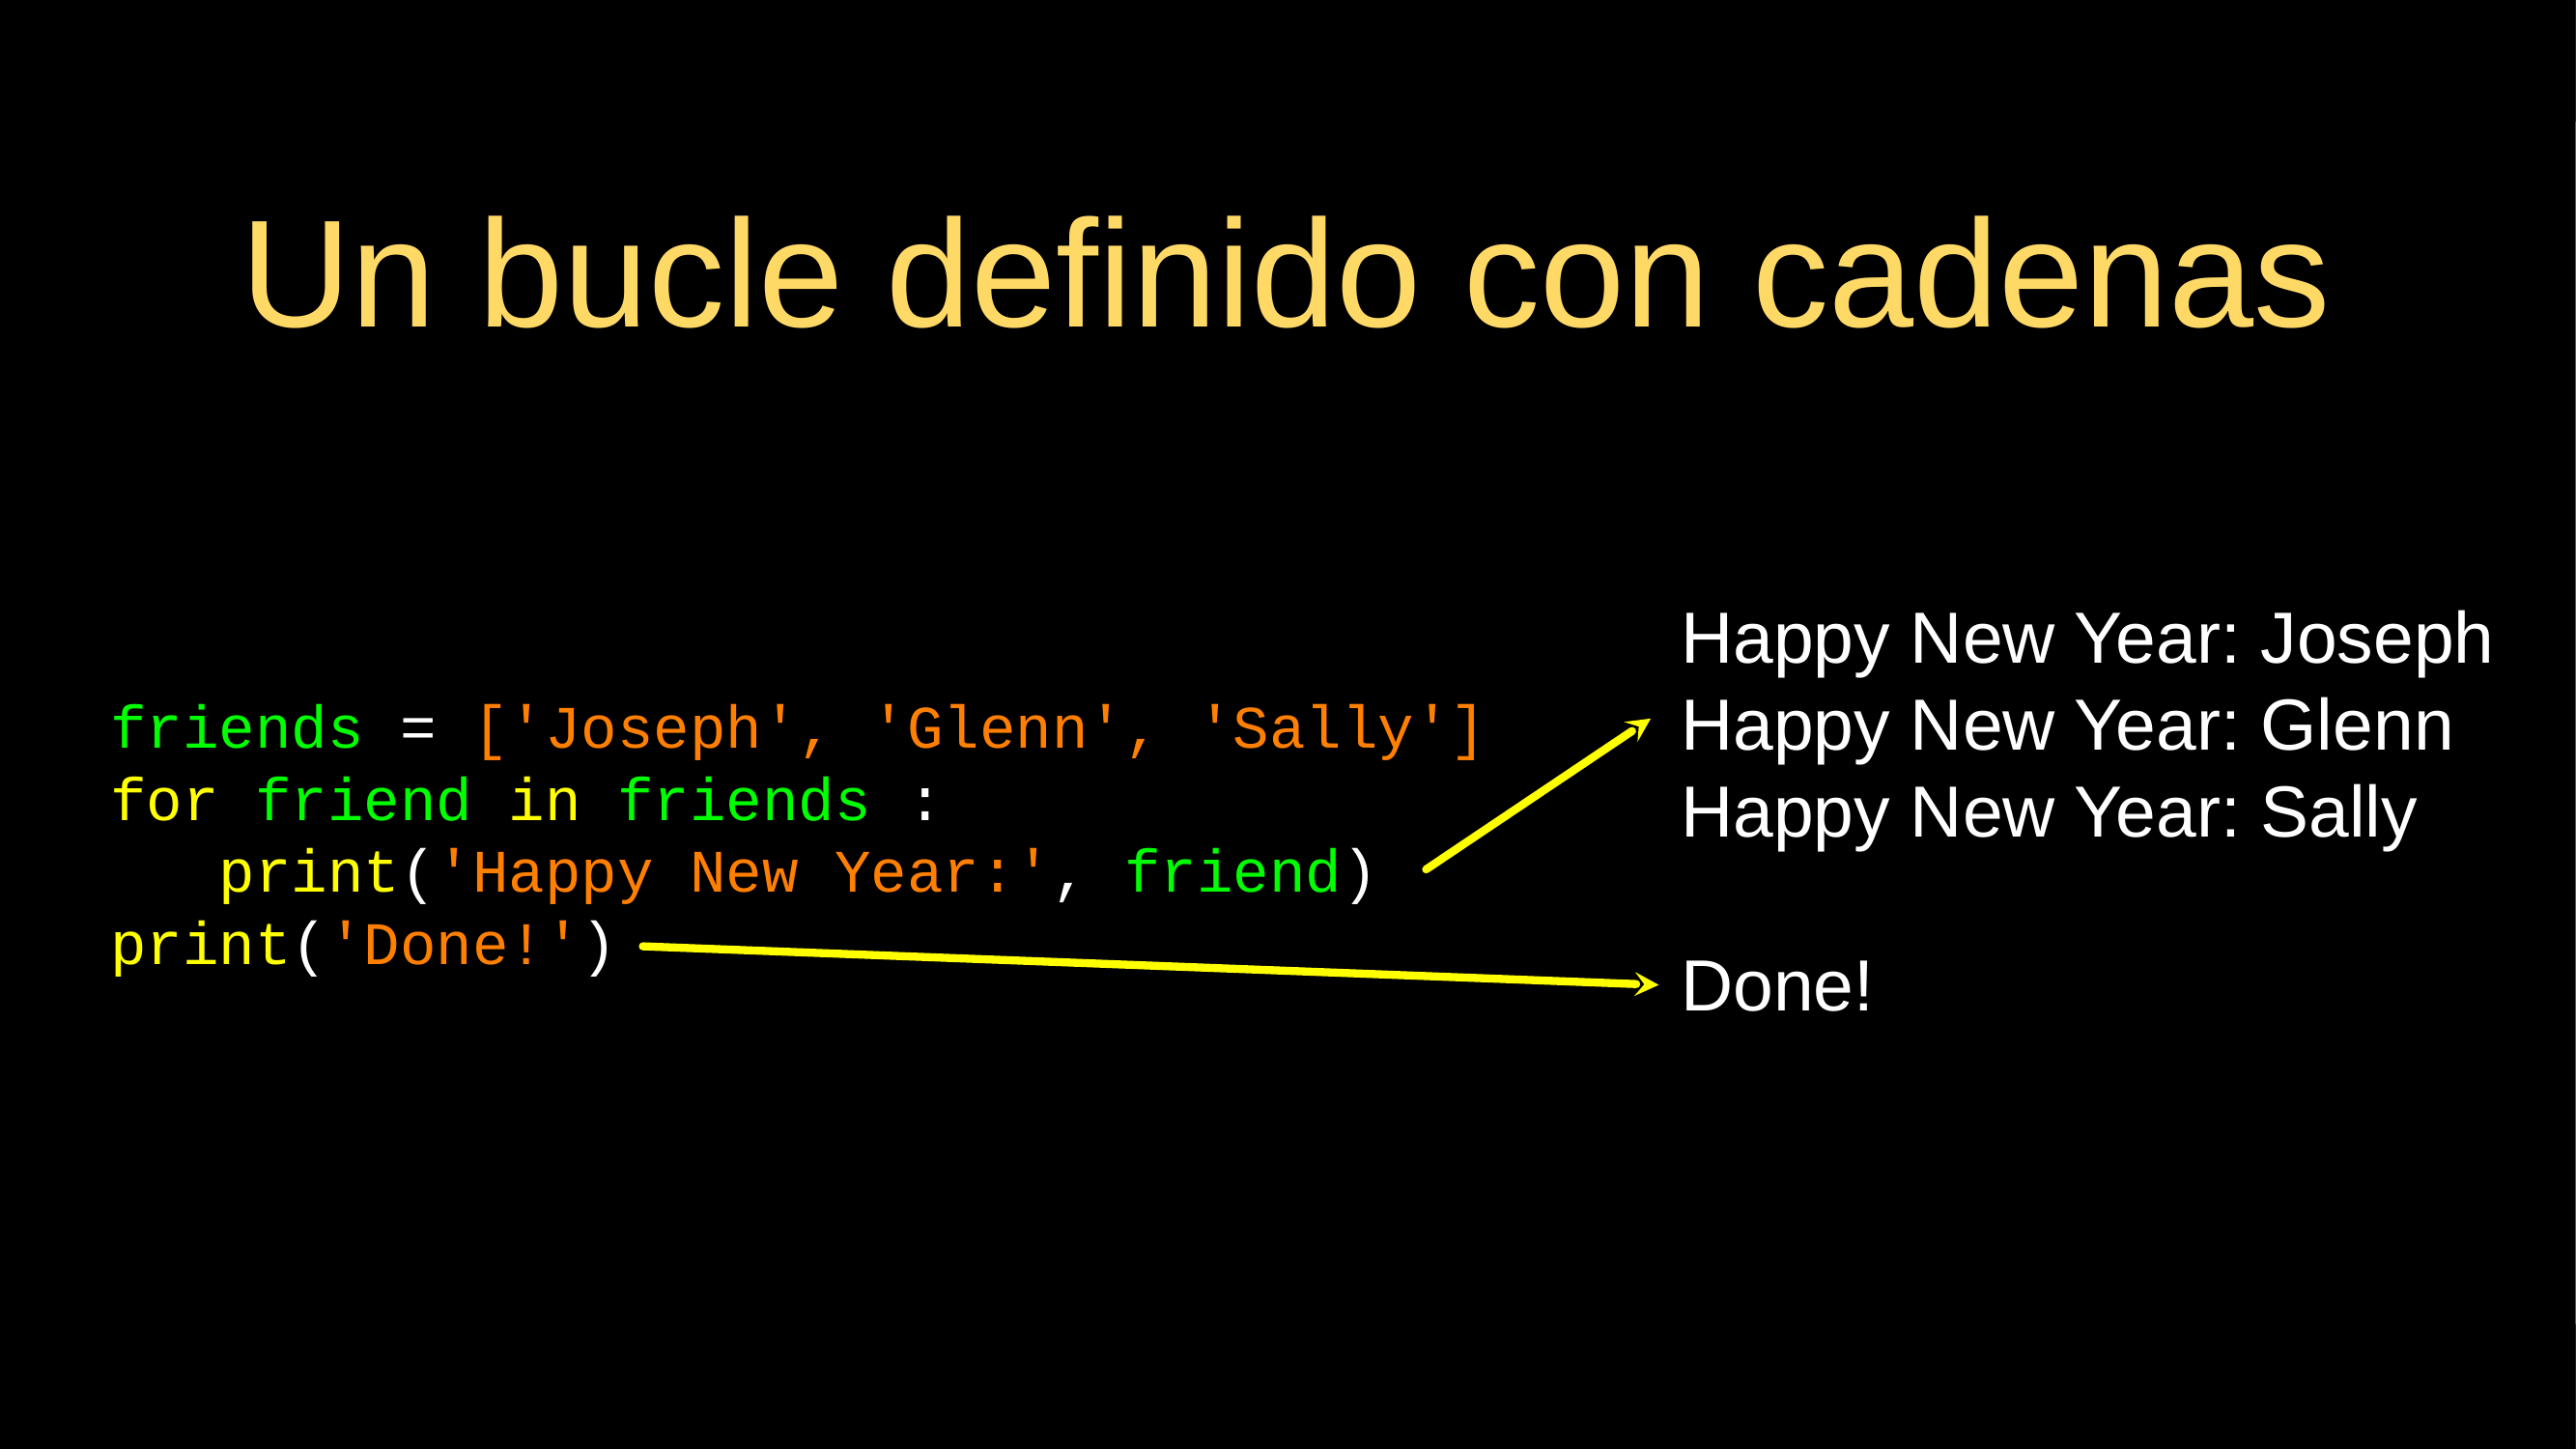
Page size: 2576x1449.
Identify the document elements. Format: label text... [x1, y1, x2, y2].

text_box Happy New Year: Joseph Happy New Year: Glenn Happy New Year: Sally Done! [1681, 562, 2544, 1054]
title Un bucle definido con cadenas [183, 129, 2391, 403]
text_box friends = ['Joseph', 'Glenn', 'Sally'] for friend in friends : print('Happy New Year:', friend) print('Done!') [110, 656, 1571, 1009]
